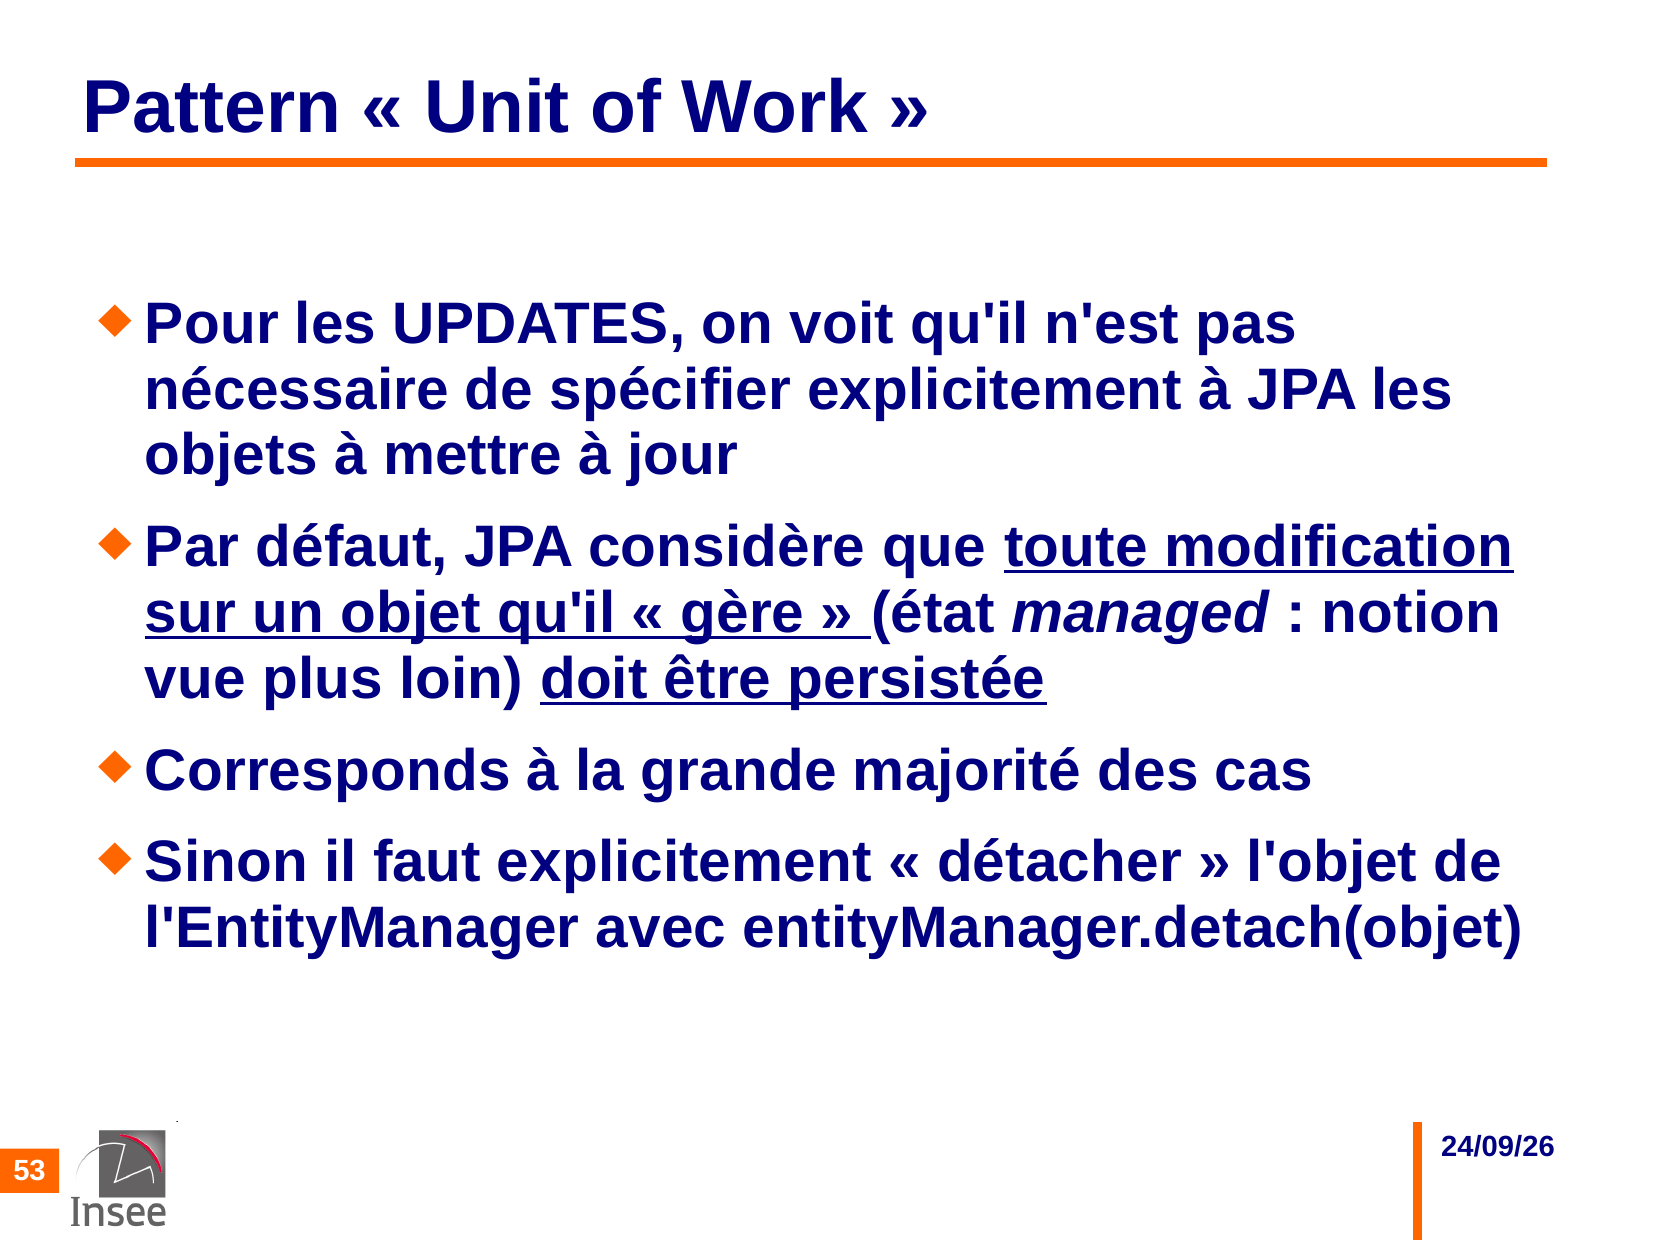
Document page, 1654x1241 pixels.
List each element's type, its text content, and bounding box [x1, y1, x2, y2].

title Pattern « Unit of Work » [82, 49, 1619, 163]
picture [62, 1121, 178, 1241]
list Pour les UPDATES, on voit qu'il n'est pas nécessaire de spécifier explicitement à JPA les objets à mettre à jour Par défaut, JPA considère que toute modification sur un objet qu'il « gère » (état managed : notion vue plus loin) doit être persistée Corresponds à la grande majorité des cas Sinon il faut explicitement « détacher » l'objet de l'EntityManager avec entityManager.detach(objet) [82, 290, 1571, 1010]
